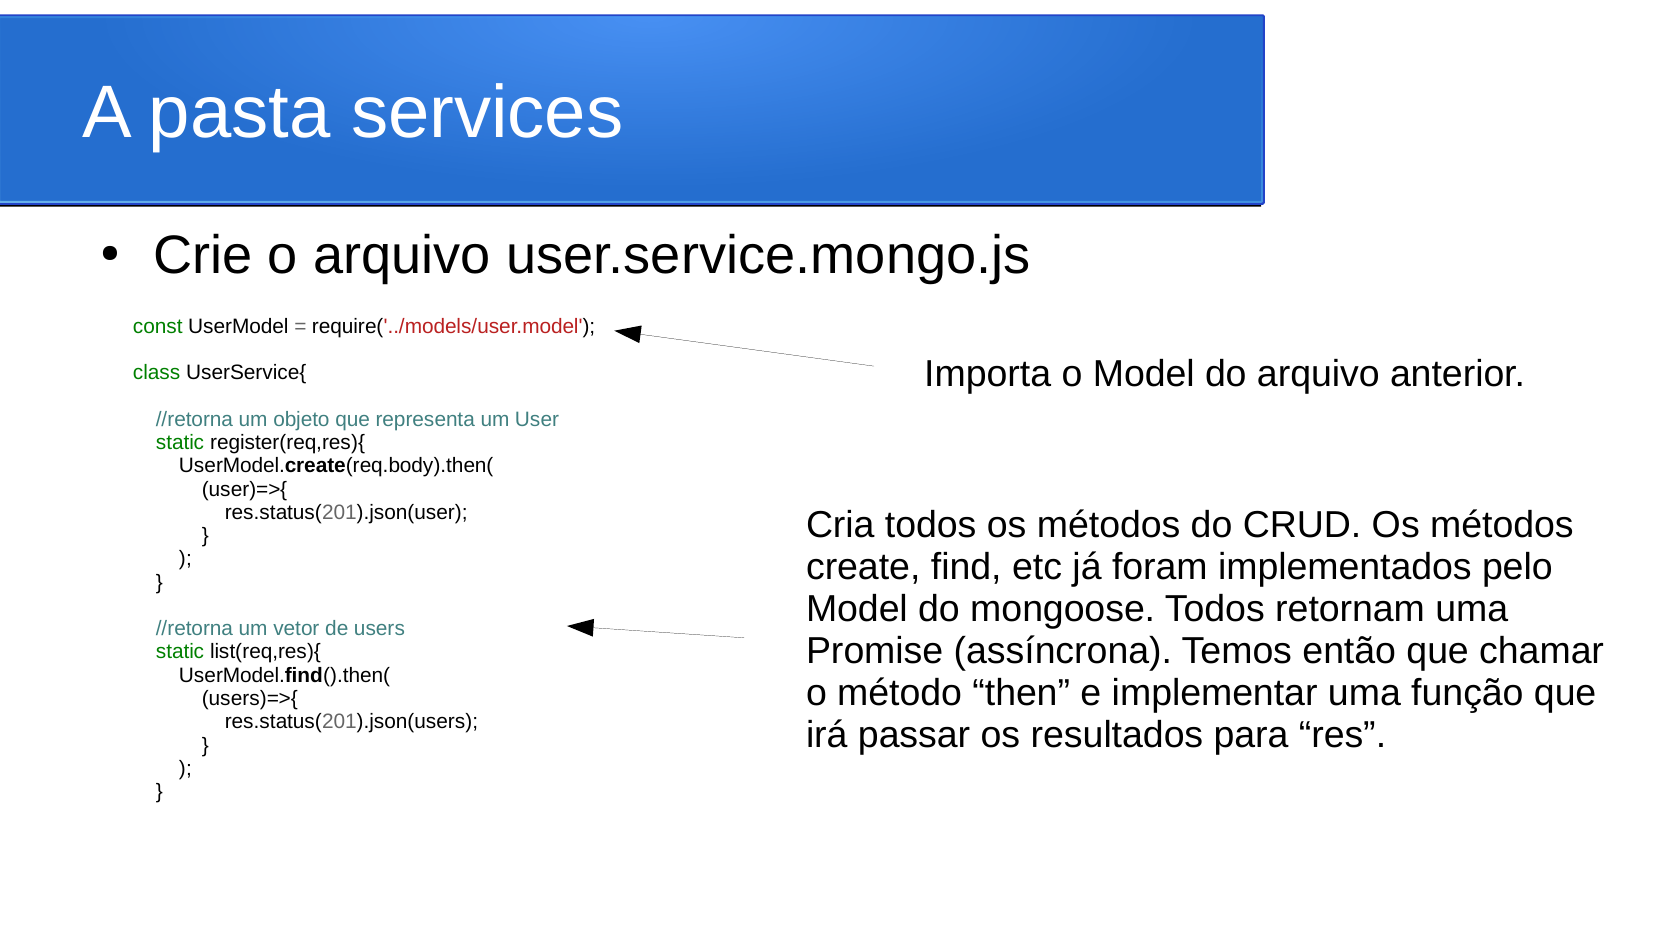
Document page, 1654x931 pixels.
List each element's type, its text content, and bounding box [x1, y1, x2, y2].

text_box const UserModel = require('../models/user.model'); class UserService{ //retorna um objeto que representa um User static register(req,res){ UserModel.create(req.body).then( (user)=>{ res.status(201).json(user); } ); } //retorna um vetor de users static list(req,res){ UserModel.find().then( (users)=>{ res.status(201).json(users); } ); } [118, 307, 1087, 834]
list Crie o arquivo user.service.mongo.js [82, 224, 1571, 764]
title A pasta services [82, 35, 1235, 189]
text_box Importa o Model do arquivo anterior. [909, 344, 1541, 402]
text_box Cria todos os métodos do CRUD. Os métodos create, find, etc já foram implementados pelo Model do mongoose. Todos retornam uma Promise (assíncrona). Temos então que chamar o método “then” e implementar uma função que irá passar os resultados para “res”. [791, 496, 1623, 763]
